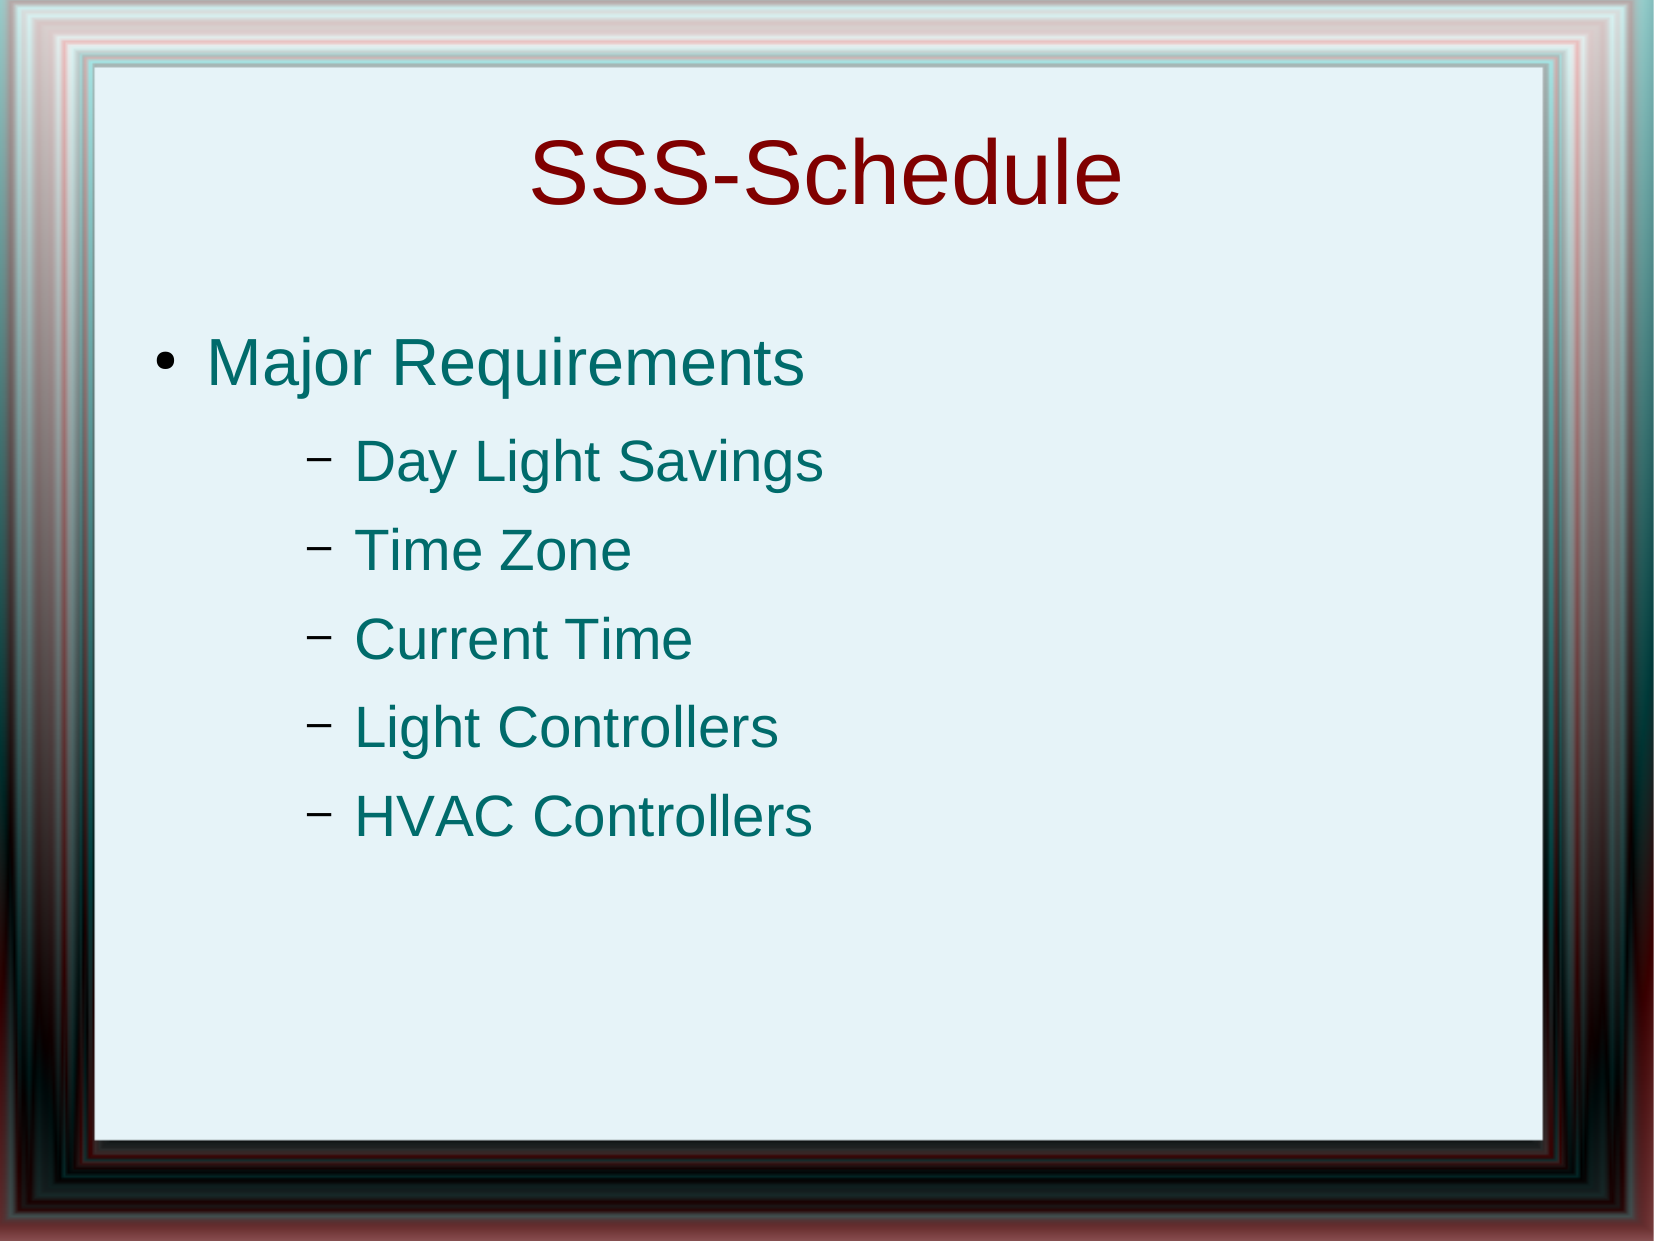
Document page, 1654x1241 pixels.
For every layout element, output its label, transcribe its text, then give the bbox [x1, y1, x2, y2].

list Major Requirements Day Light Savings Time Zone Current Time Light Controllers HVAC Controllers [118, 324, 1506, 945]
title SSS-Schedule [118, 88, 1536, 257]
picture [0, 0, 1654, 1241]
